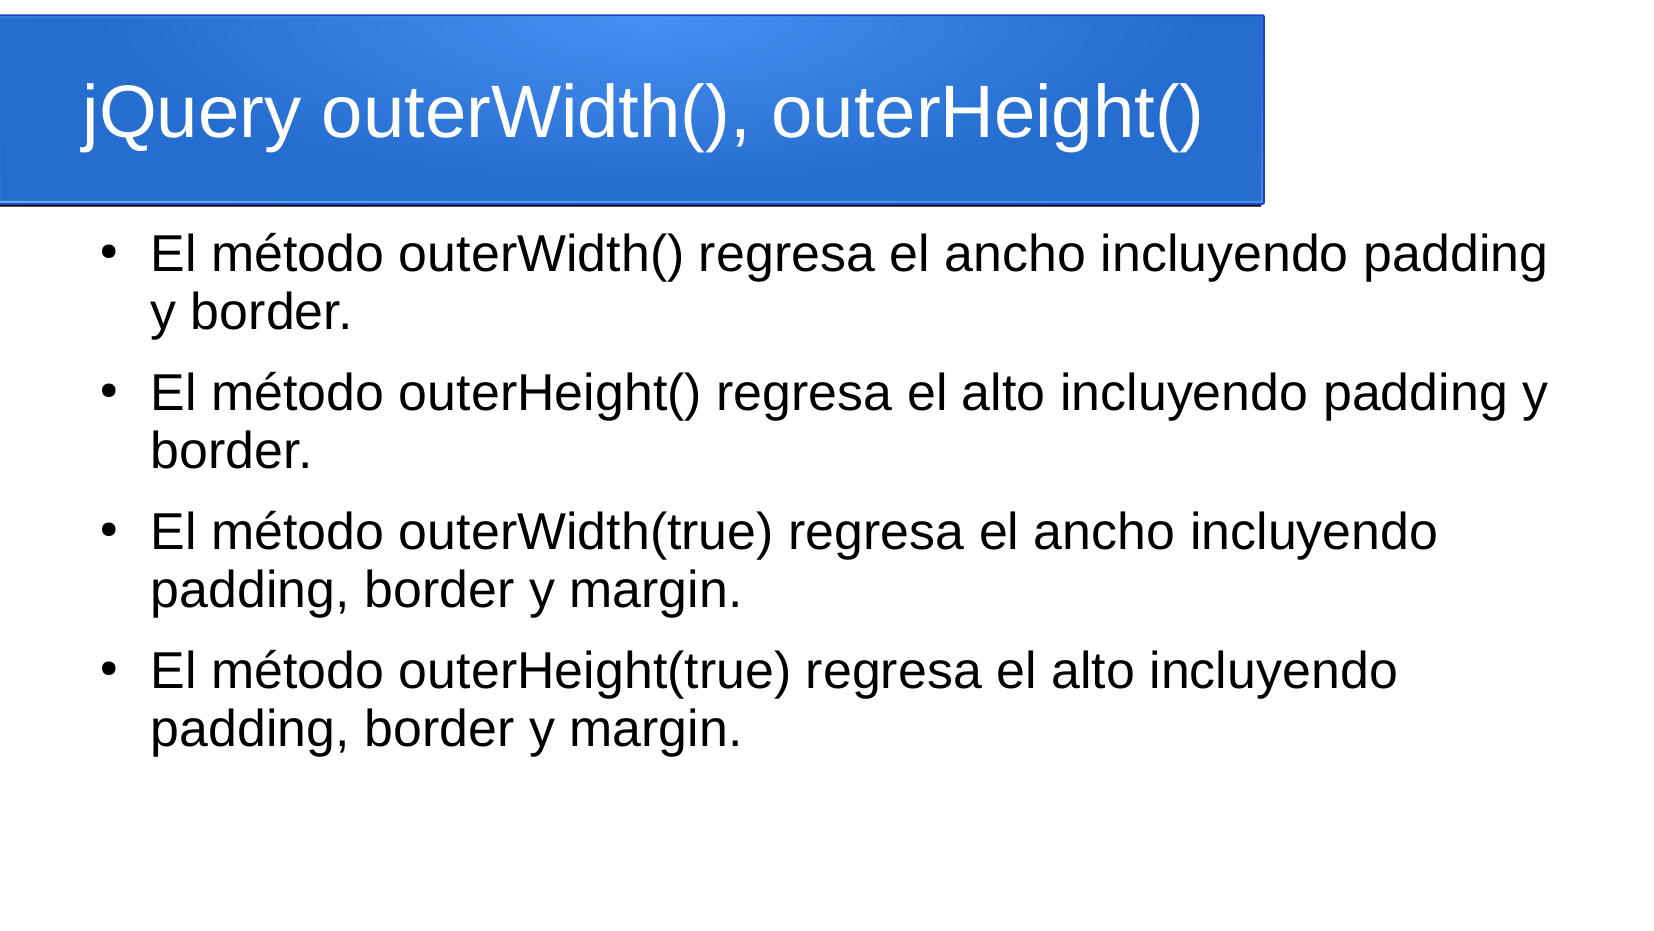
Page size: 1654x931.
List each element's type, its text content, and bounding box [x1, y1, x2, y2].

list El método outerWidth() regresa el ancho incluyendo padding y border. El método outerHeight() regresa el alto incluyendo padding y border. El método outerWidth(true) regresa el ancho incluyendo padding, border y margin. El método outerHeight(true) regresa el alto incluyendo padding, border y margin. [82, 224, 1571, 764]
title jQuery outerWidth(), outerHeight() [82, 35, 1235, 189]
